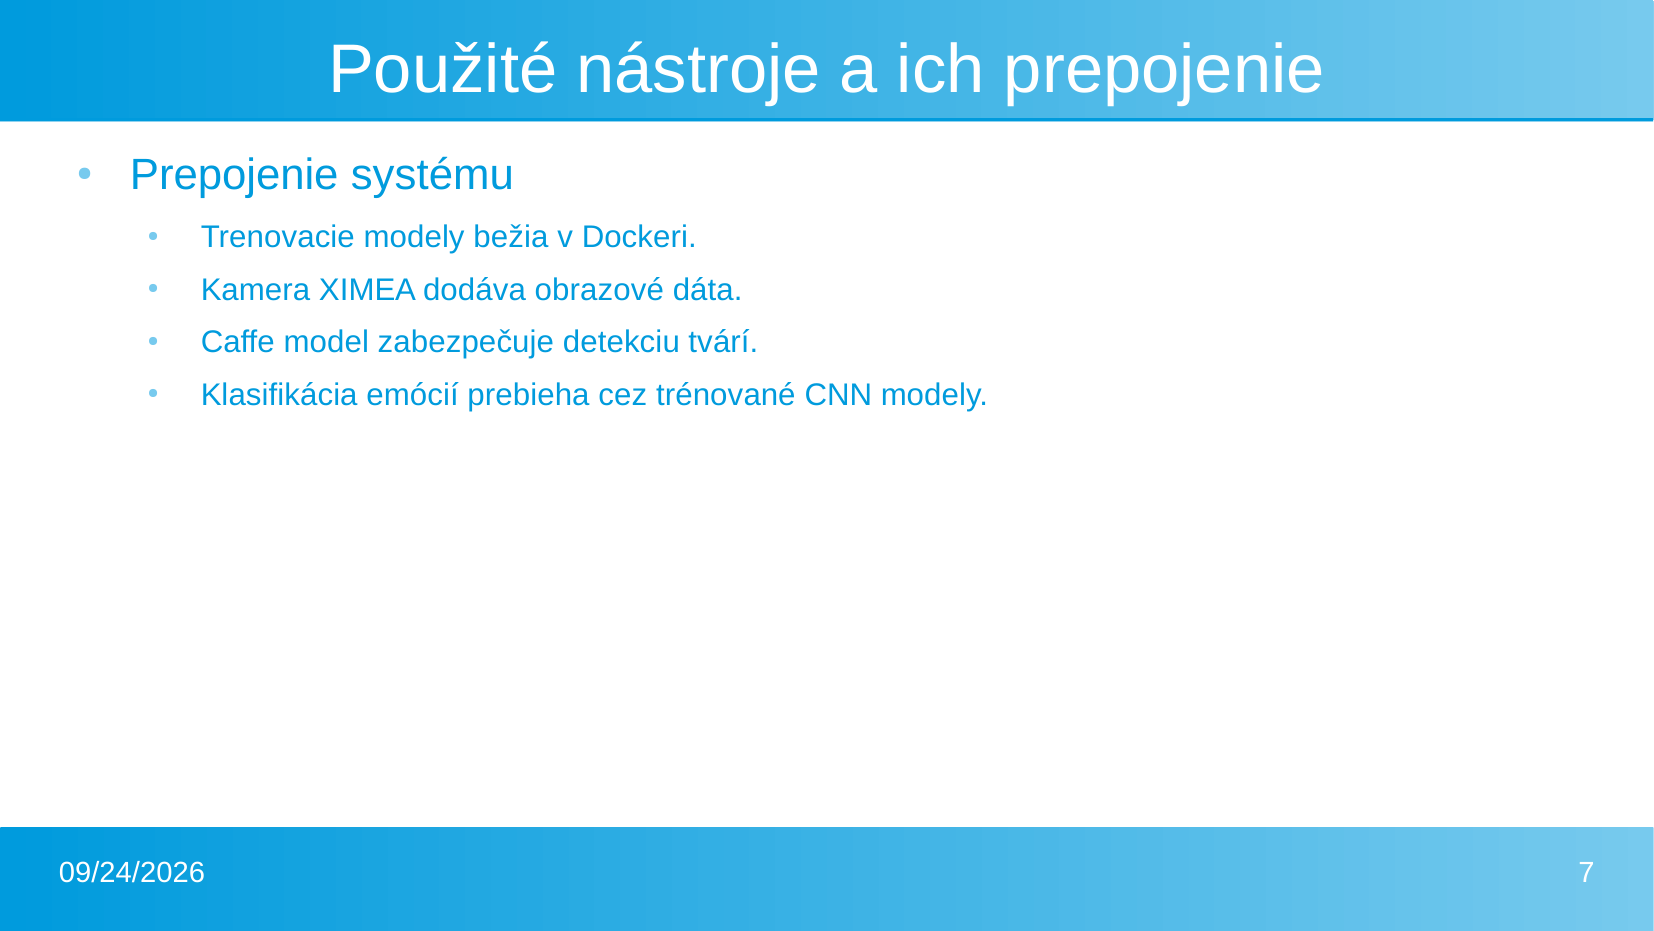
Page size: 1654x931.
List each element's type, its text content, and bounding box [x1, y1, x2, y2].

title Použité nástroje a ich prepojenie [59, 29, 1595, 108]
list Prepojenie systému Trenovacie modely bežia v Dockeri. Kamera XIMEA dodáva obrazové dáta. Caffe model zabezpečuje detekciu tvárí. Klasifikácia emócií prebieha cez trénované CNN modely. [59, 150, 1595, 741]
